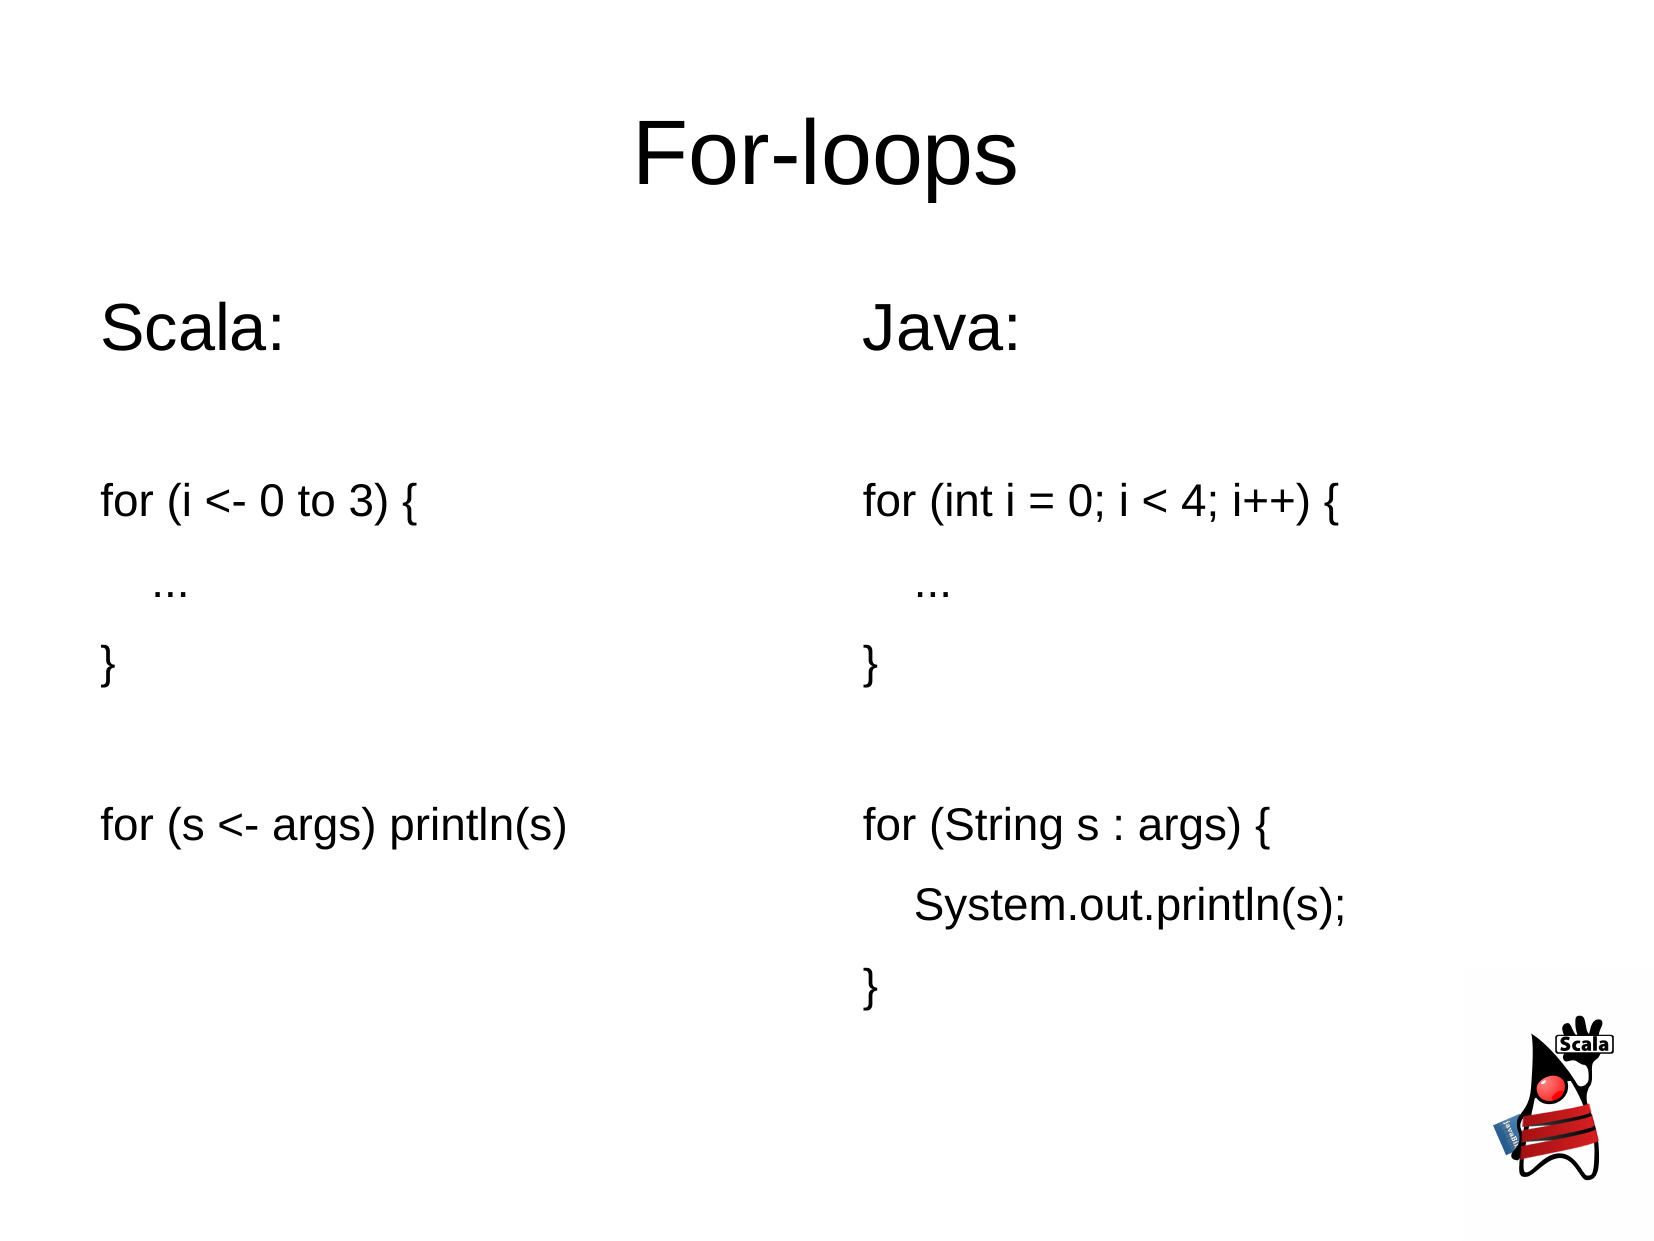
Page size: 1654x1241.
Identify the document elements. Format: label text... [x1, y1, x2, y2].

picture [1462, 969, 1654, 1241]
title For-loops [82, 56, 1571, 250]
list Scala: for (i <- 0 to 3) { ... } for (s <- args) println(s) [82, 290, 809, 1109]
list Java: for (int i = 0; i < 4; i++) { ... } for (String s : args) { System.out.println(s); } [845, 290, 1572, 1109]
